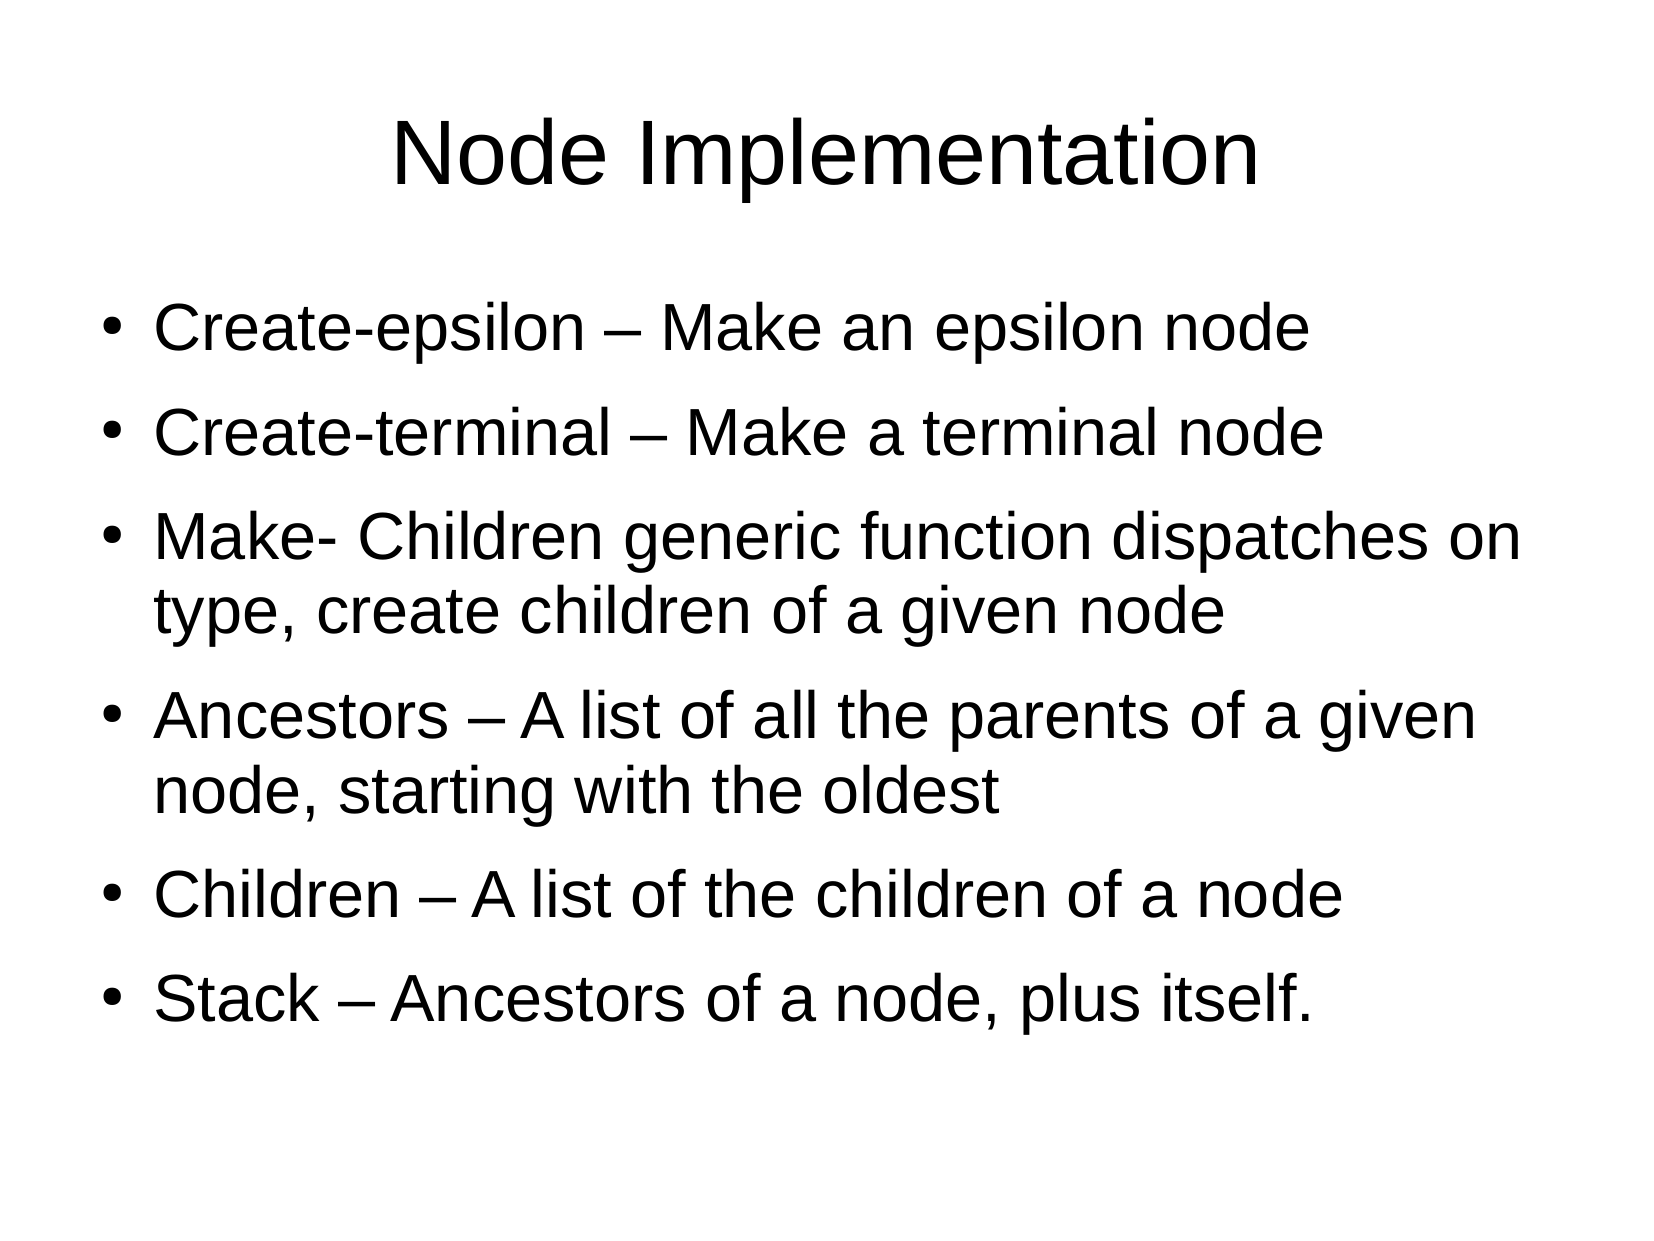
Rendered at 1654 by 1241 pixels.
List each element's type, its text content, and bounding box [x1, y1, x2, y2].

list Create-epsilon – Make an epsilon node Create-terminal – Make a terminal node Make- Children generic function dispatches on type, create children of a given node Ancestors – A list of all the parents of a given node, starting with the oldest Children – A list of the children of a node Stack – Ancestors of a node, plus itself. [82, 290, 1571, 1109]
title Node Implementation [82, 56, 1571, 250]
